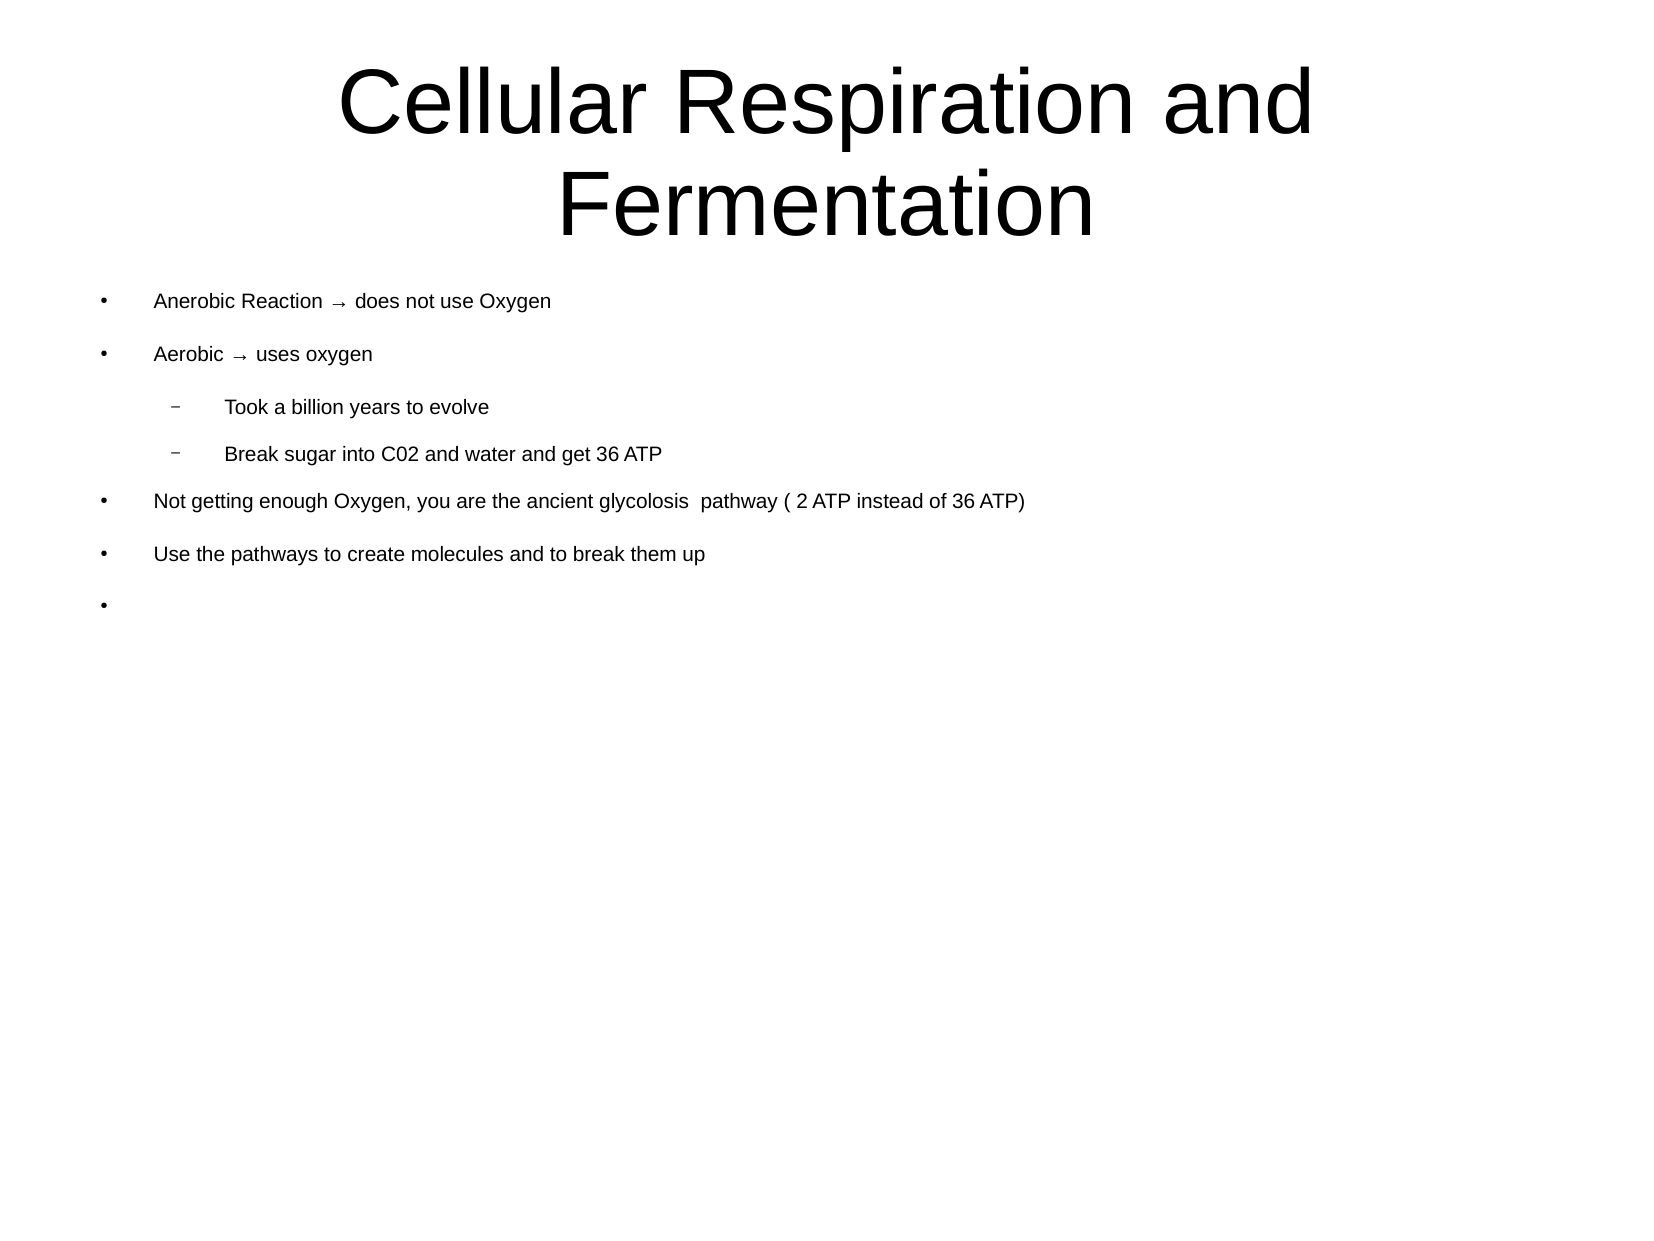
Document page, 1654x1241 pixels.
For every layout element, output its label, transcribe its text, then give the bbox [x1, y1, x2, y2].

list Anerobic Reaction → does not use Oxygen Aerobic → uses oxygen Took a billion years to evolve Break sugar into C02 and water and get 36 ATP Not getting enough Oxygen, you are the ancient glycolosis pathway ( 2 ATP instead of 36 ATP) Use the pathways to create molecules and to break them up [82, 290, 1571, 1231]
title Cellular Respiration and Fermentation [82, 49, 1571, 257]
